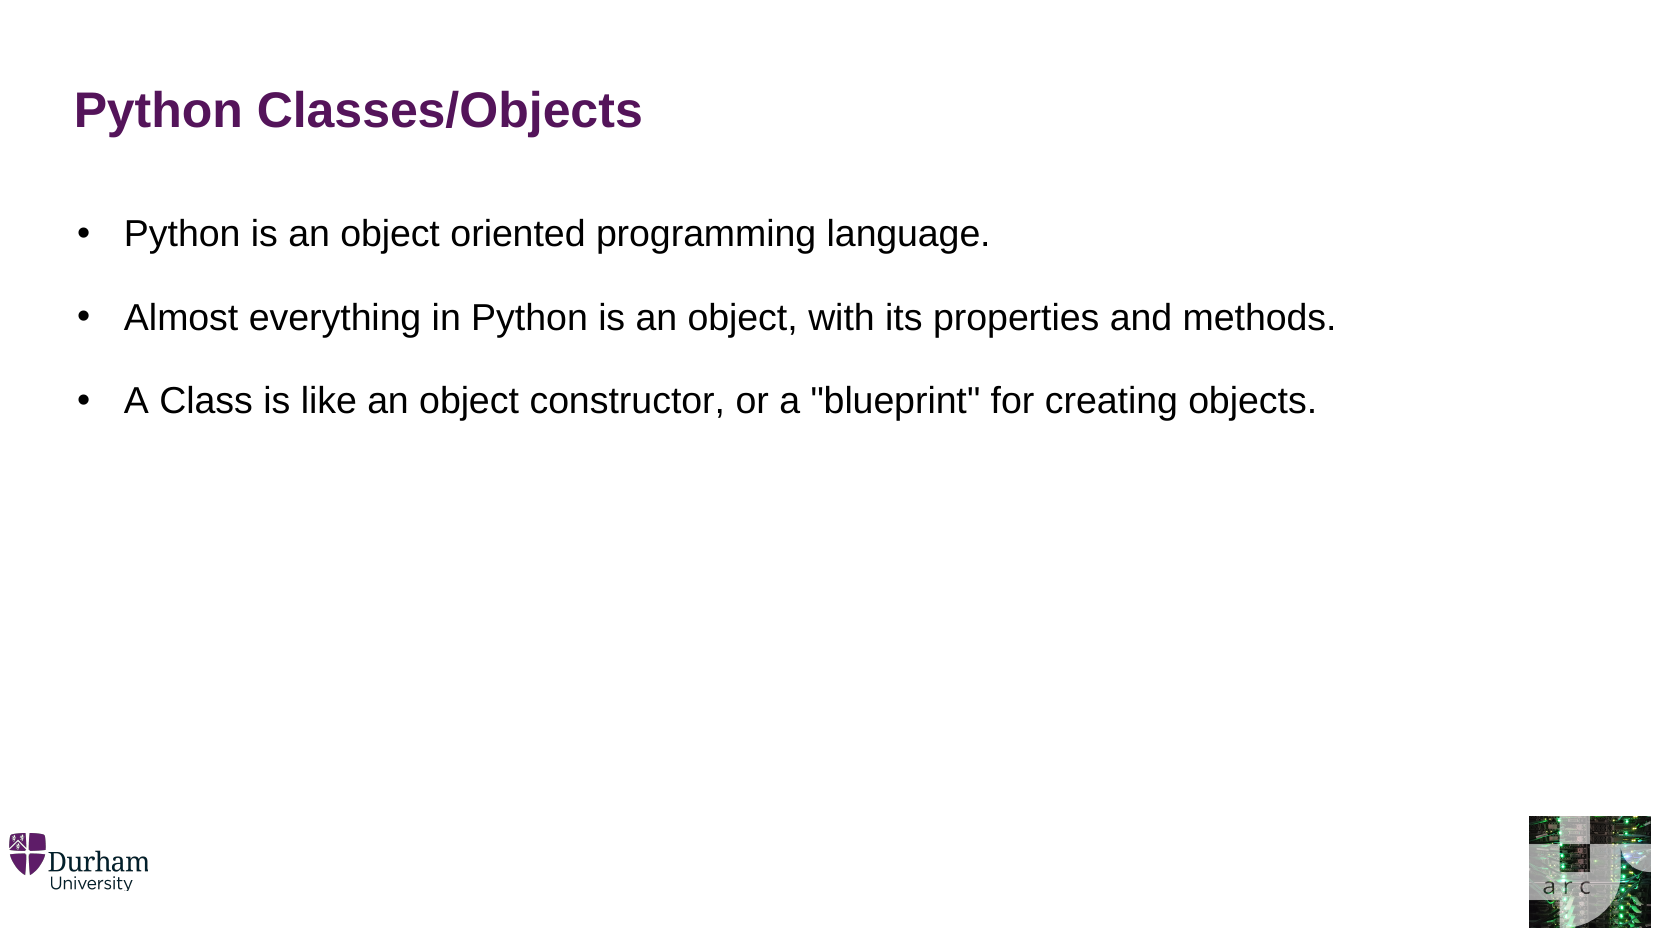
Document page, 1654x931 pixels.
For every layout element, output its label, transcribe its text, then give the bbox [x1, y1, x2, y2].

picture [9, 833, 148, 891]
text_box Python Classes/Objects [59, 75, 887, 147]
picture [1529, 816, 1651, 928]
text_box Python is an object oriented programming language. Almost everything in Python is an object, with its properties and methods. A Class is like an object constructor, or a "blueprint" for creating objects. [62, 205, 1489, 430]
